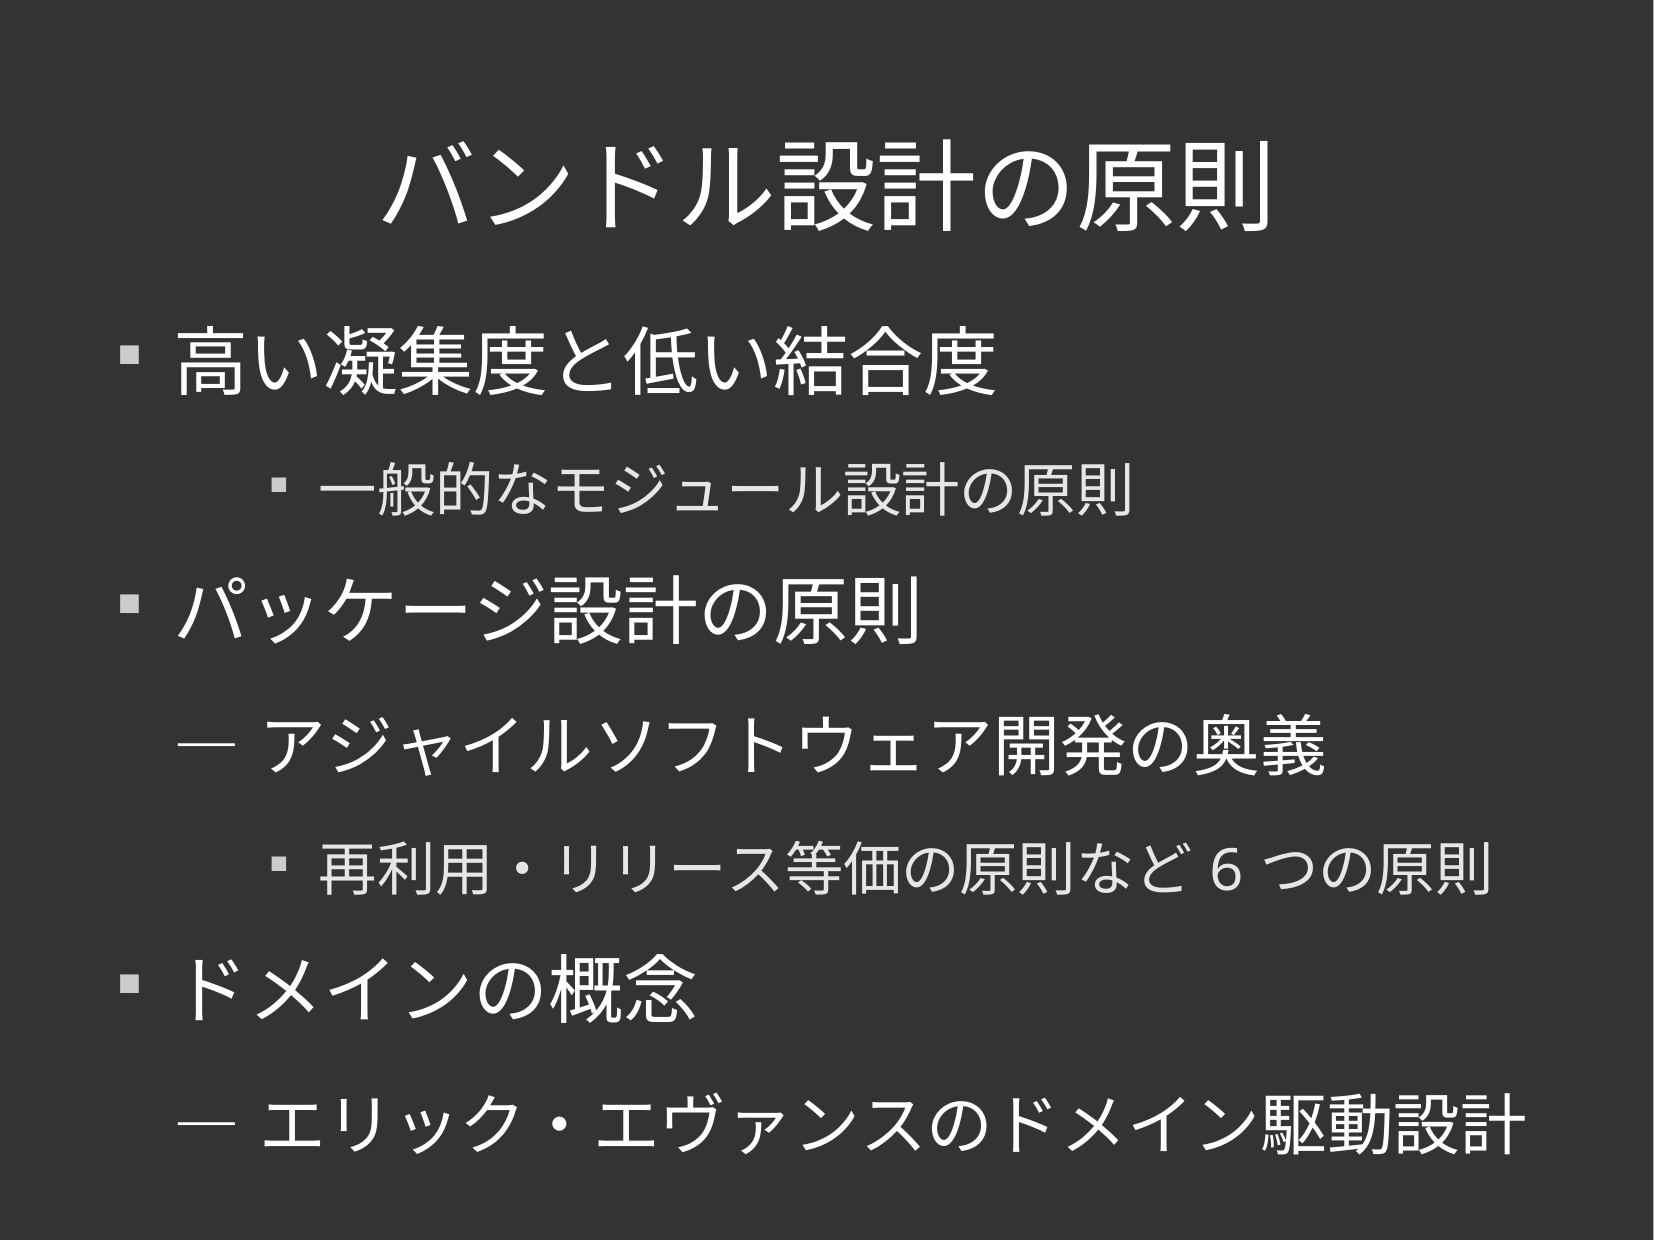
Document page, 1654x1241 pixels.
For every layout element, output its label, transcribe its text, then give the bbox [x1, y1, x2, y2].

title バンドル設計の原則 [82, 113, 1571, 247]
list 高い凝集度と低い結合度 一般的なモジュール設計の原則 パッケージ設計の原則 —アジャイルソフトウェア開発の奥義 再利用・リリース等価の原則など6つの原則 ドメインの概念 —エリック・エヴァンスのドメイン駆動設計 [82, 302, 1571, 1045]
